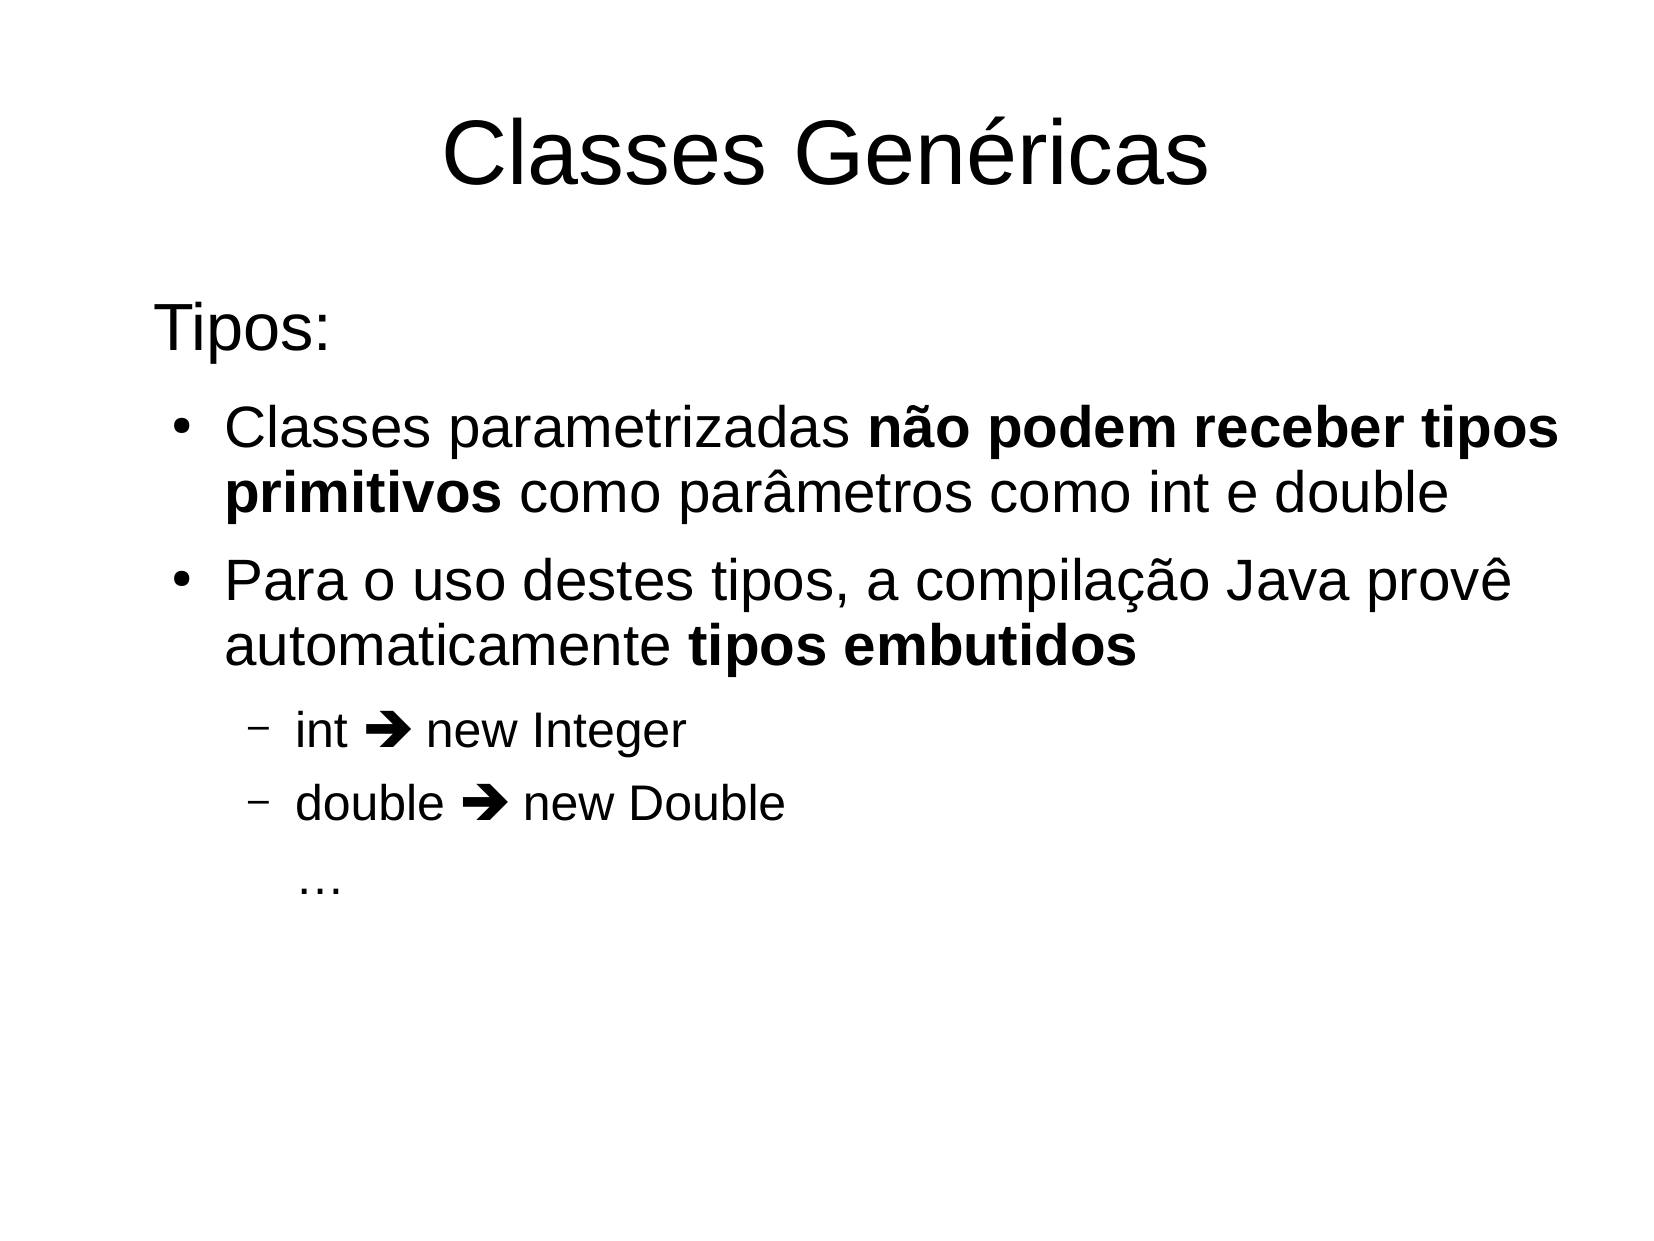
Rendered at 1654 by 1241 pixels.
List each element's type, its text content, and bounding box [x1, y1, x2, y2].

list Tipos: Classes parametrizadas não podem receber tipos primitivos como parâmetros como int e double Para o uso destes tipos, a compilação Java provê automaticamente tipos embutidos int  new Integer double  new Double … [82, 290, 1571, 1010]
title Classes Genéricas [82, 49, 1571, 257]
